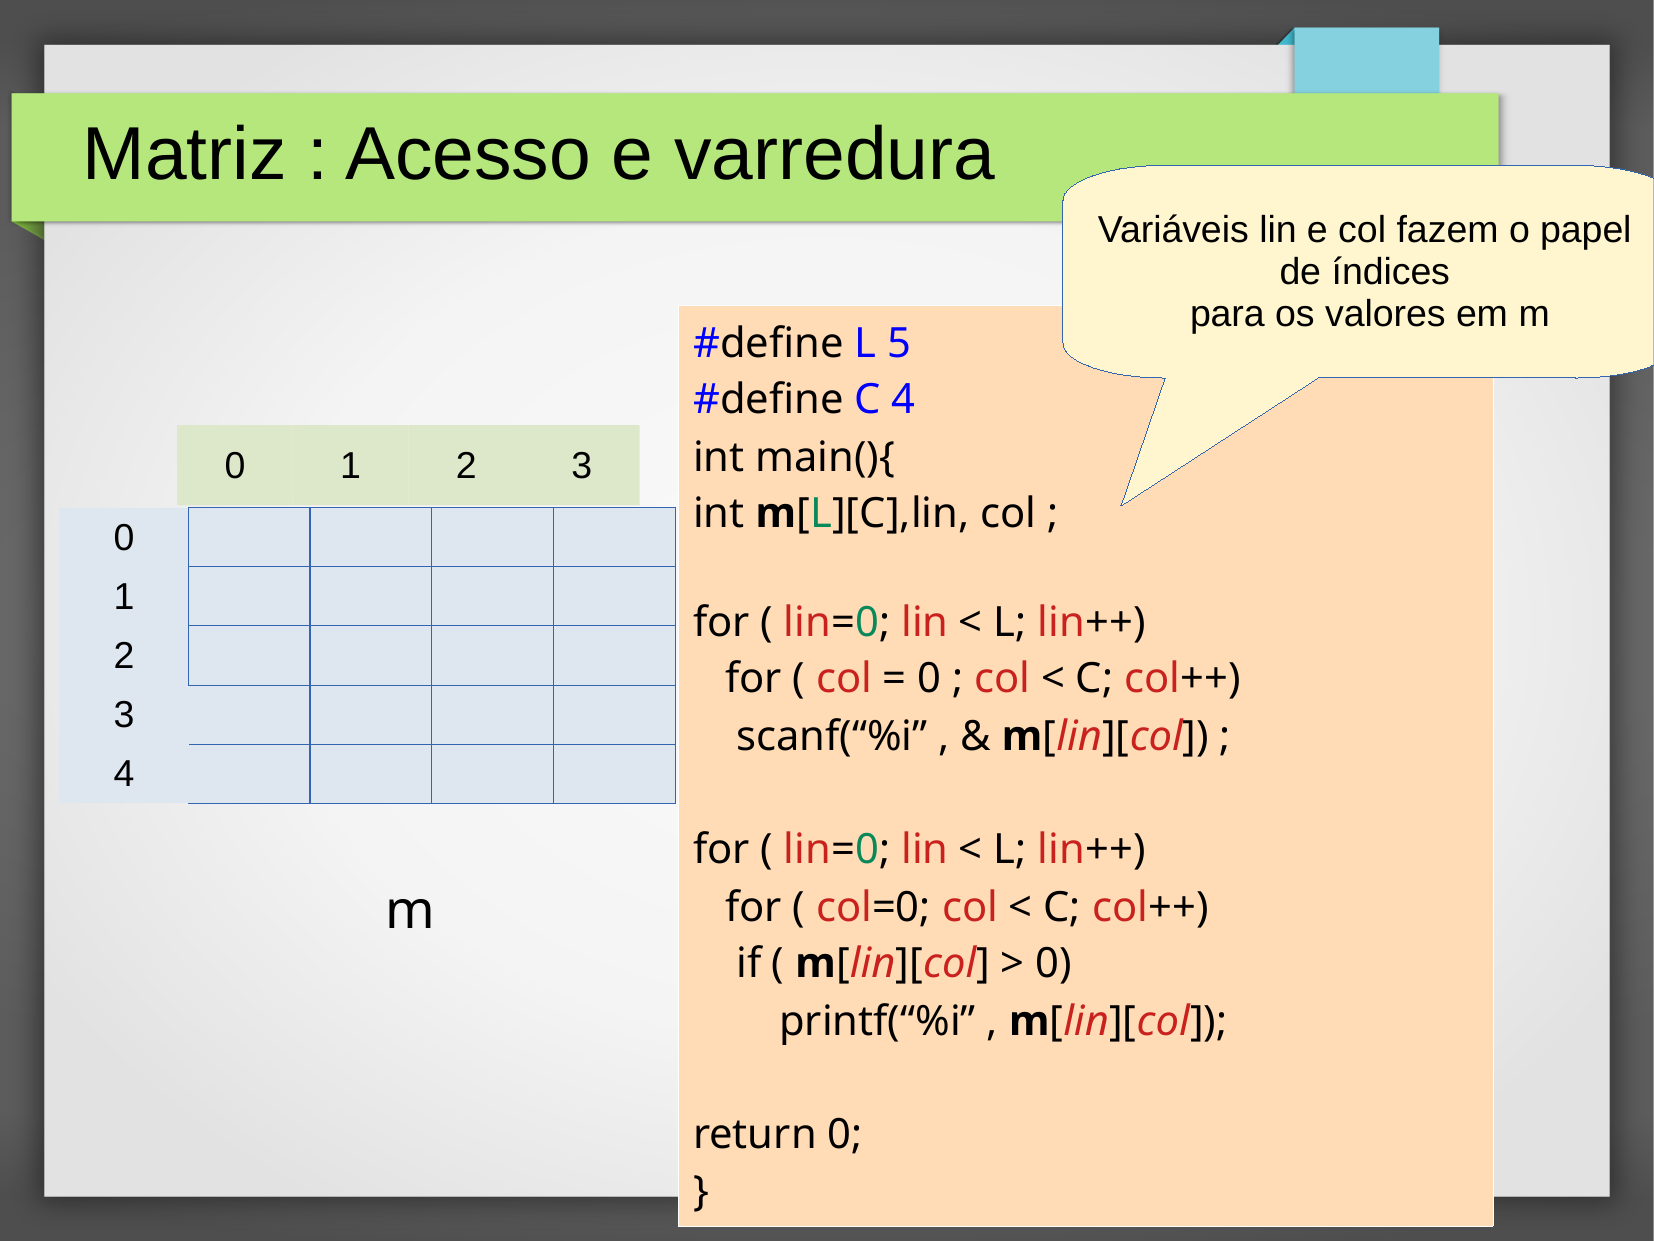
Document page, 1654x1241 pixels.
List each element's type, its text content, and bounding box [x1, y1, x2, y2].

text_box 0 [59, 507, 188, 566]
text_box 0 [177, 425, 292, 506]
picture [0, 0, 1654, 1241]
text_box 2 [59, 626, 188, 685]
list m [318, 804, 662, 945]
text_box 1 [292, 425, 408, 506]
text_box [188, 507, 676, 804]
text_box 2 [408, 425, 523, 506]
text_box Variáveis lin e col fazem o papel de índices para os valores em m [1062, 165, 1654, 506]
table_header #define L 5 #define C 4 int main(){ int m[L][C],lin, col ; for ( lin=0; lin < L; lin++) for ( col = 0 ; col < C; col++) scanf(“%i” , & m[lin][col]) ; for ( lin=0; lin < L; lin++) for ( col=0; col < C; col++) if ( m[lin][col] > 0) printf(“%i” , m[lin][col]); return 0; } [679, 306, 1493, 1226]
text_box 4 [59, 744, 189, 804]
text_box 3 [59, 685, 189, 744]
title Matriz : Acesso e varredura [82, 94, 1264, 213]
text_box 3 [523, 425, 640, 506]
text_box 1 [59, 566, 188, 626]
